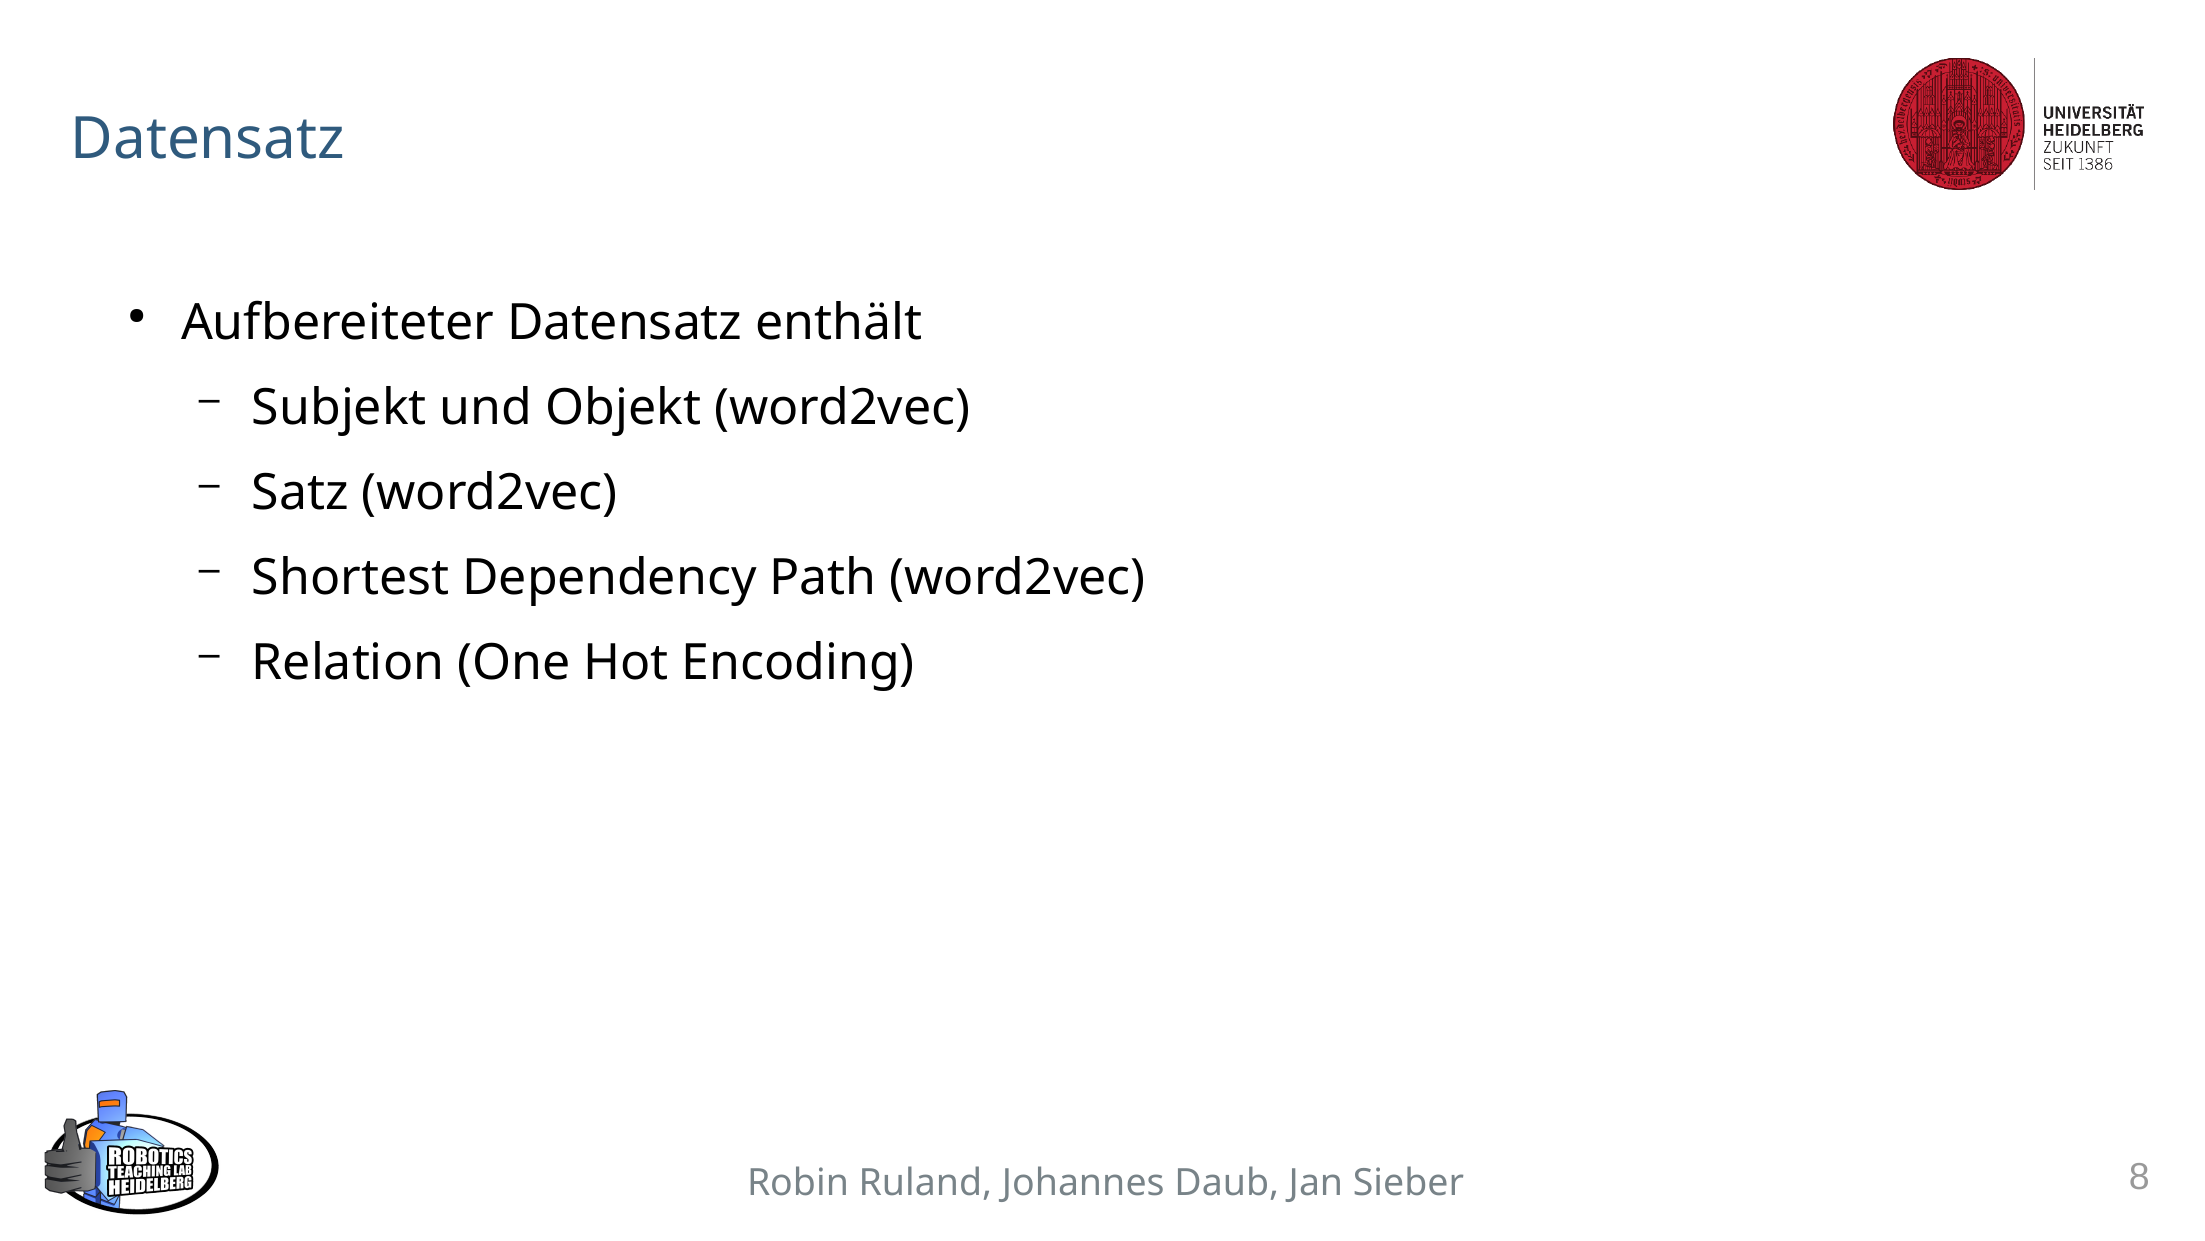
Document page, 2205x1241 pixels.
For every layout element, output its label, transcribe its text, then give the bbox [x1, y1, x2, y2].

list Aufbereiteter Datensatz enthält Subjekt und Objekt (word2vec) Satz (word2vec) Shortest Dependency Path (word2vec) Relation (One Hot Encoding) [110, 290, 2095, 1010]
picture [1893, 58, 2144, 190]
title Datensatz [70, 70, 2138, 201]
picture [44, 1090, 222, 1221]
